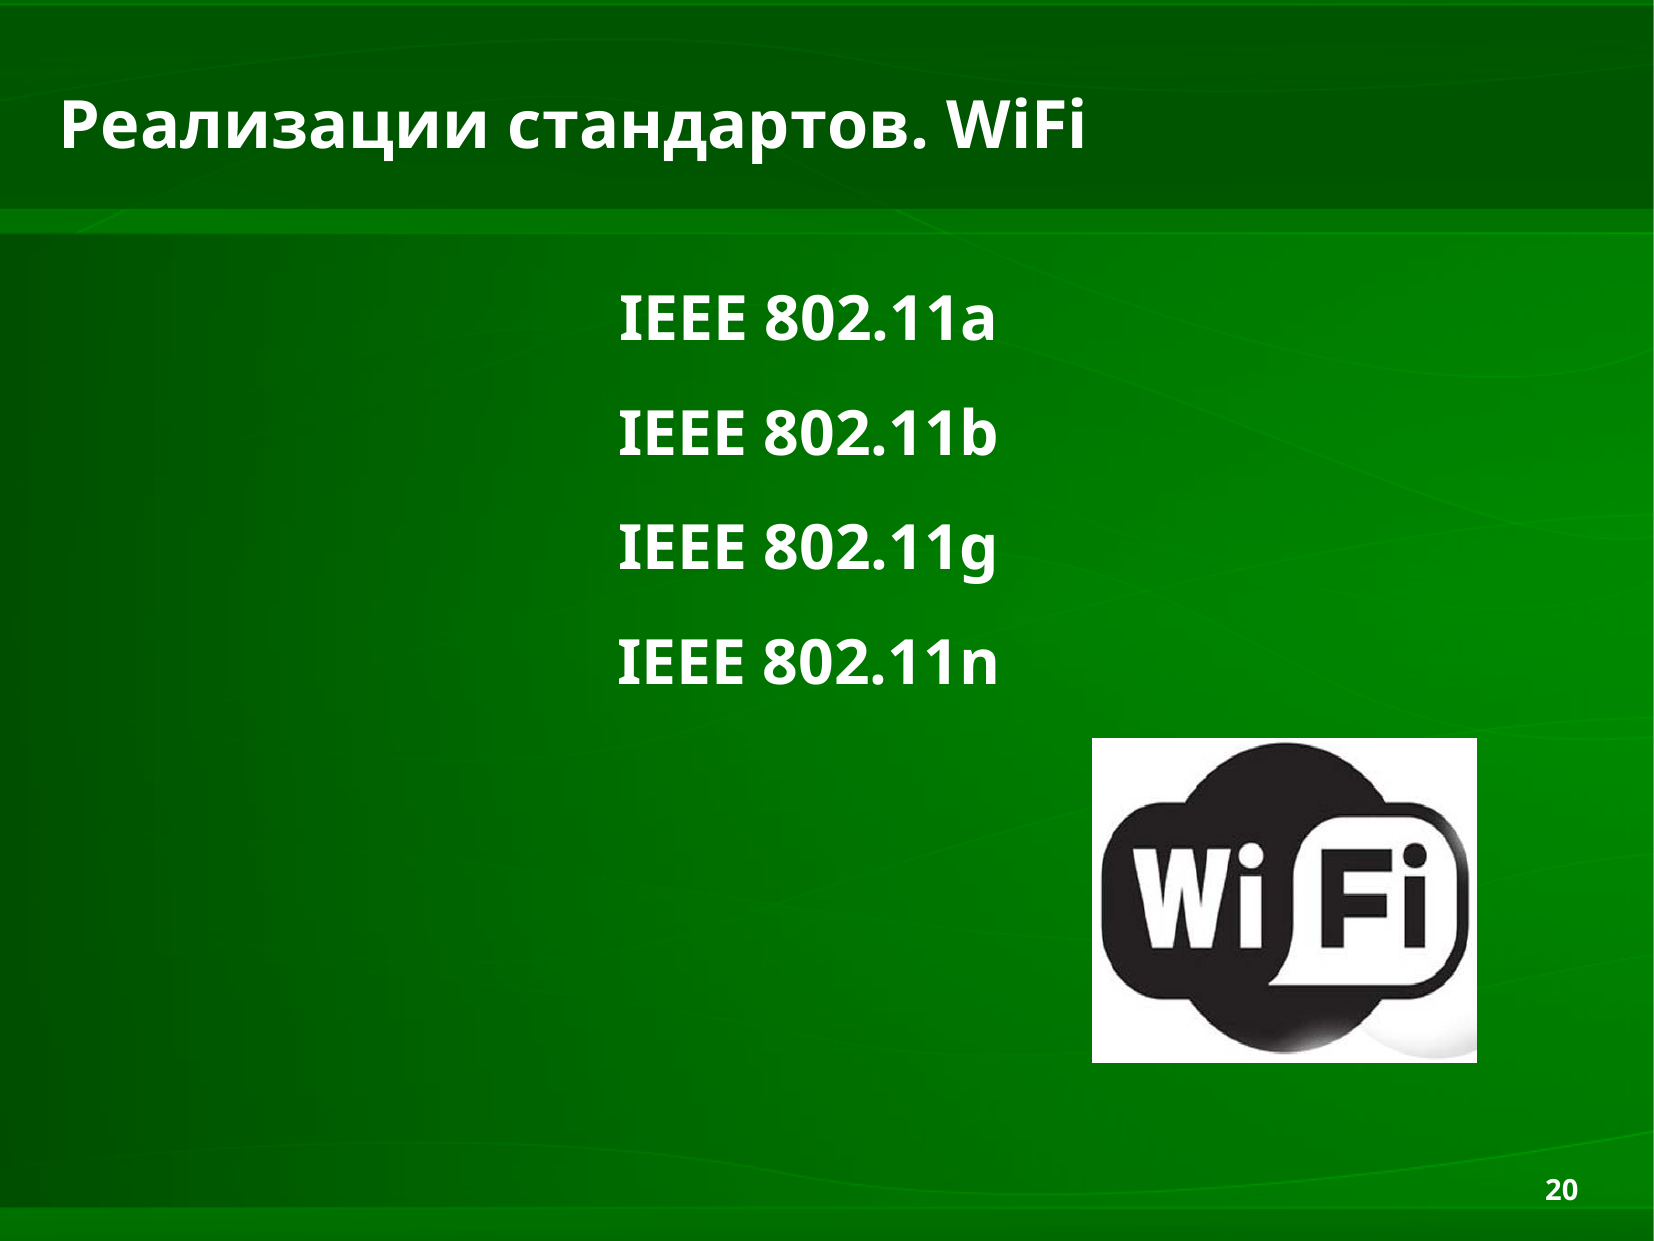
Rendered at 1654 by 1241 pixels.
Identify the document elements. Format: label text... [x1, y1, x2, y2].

title Реализации стандартов. WiFi [23, 8, 1625, 237]
list IEEE 802.11a IEEE 802.11b IEEE 802.11g IEEE 802.11n [118, 274, 1483, 1093]
picture [0, 0, 1654, 1241]
